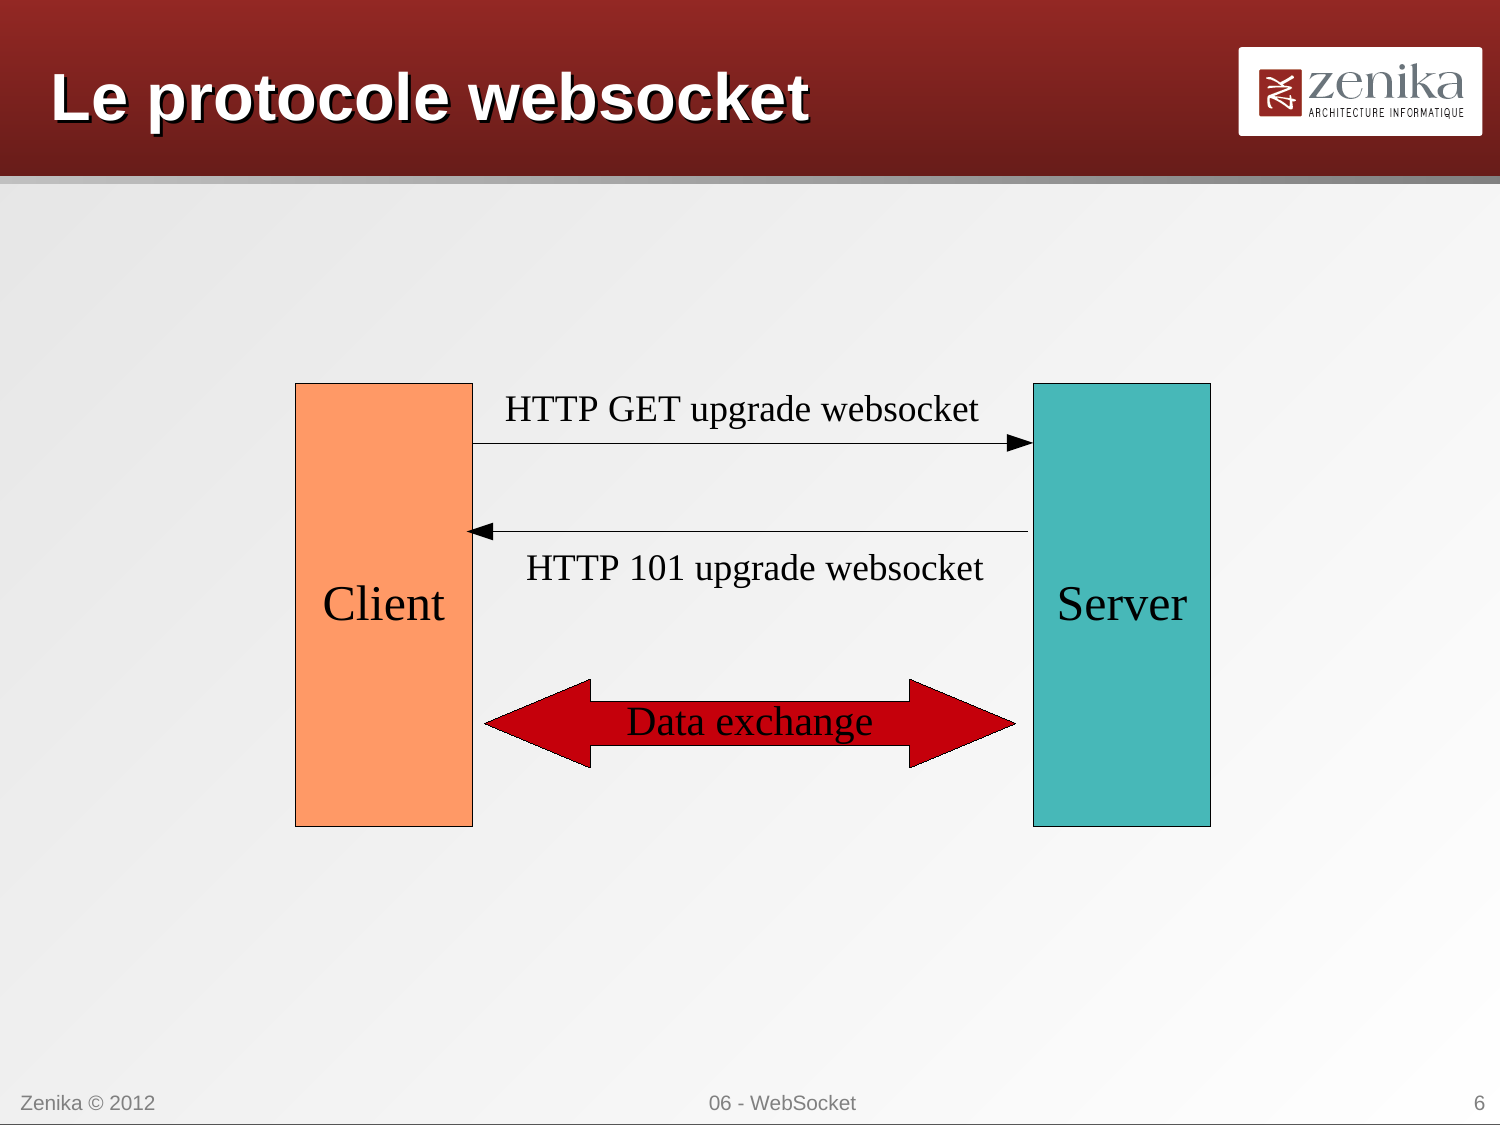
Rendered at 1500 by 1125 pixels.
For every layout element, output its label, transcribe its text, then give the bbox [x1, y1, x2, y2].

list [50, 249, 1435, 1079]
text_box HTTP 101 upgrade websocket [511, 543, 999, 600]
text_box Server [1033, 383, 1211, 827]
text_box Client [295, 383, 473, 827]
text_box HTTP GET upgrade websocket [490, 383, 995, 441]
picture [1257, 58, 1464, 125]
text_box Data exchange [484, 679, 1016, 768]
title Le protocole websocket [50, 15, 1206, 180]
